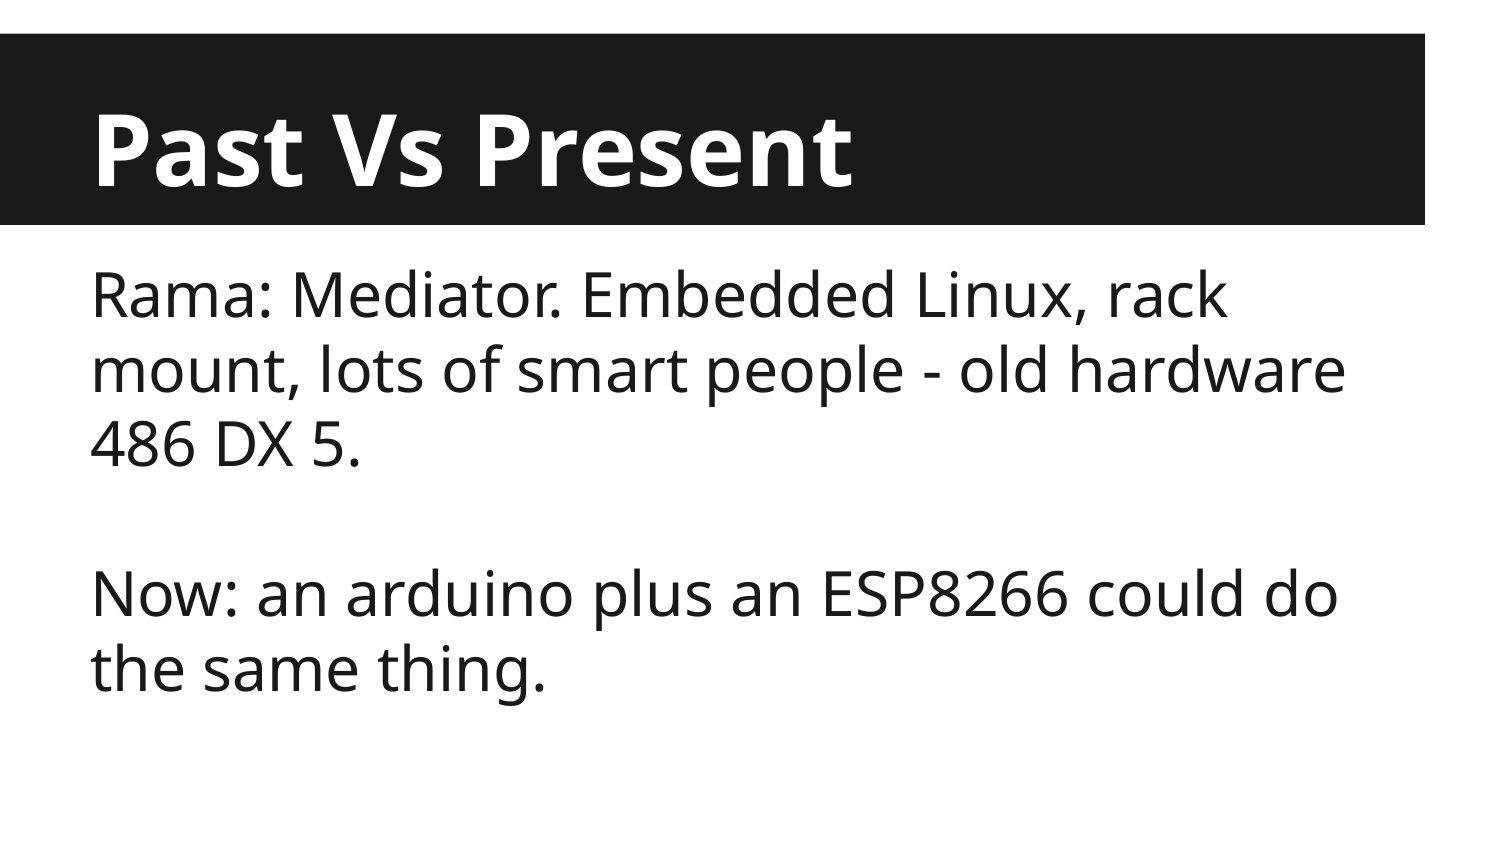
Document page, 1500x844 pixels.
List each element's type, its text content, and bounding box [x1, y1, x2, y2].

list Rama: Mediator. Embedded Linux, rack mount, lots of smart people - old hardware 486 DX 5. Now: an arduino plus an ESP8266 could do the same thing. [75, 239, 1425, 808]
title Past Vs Present [75, 33, 1425, 221]
